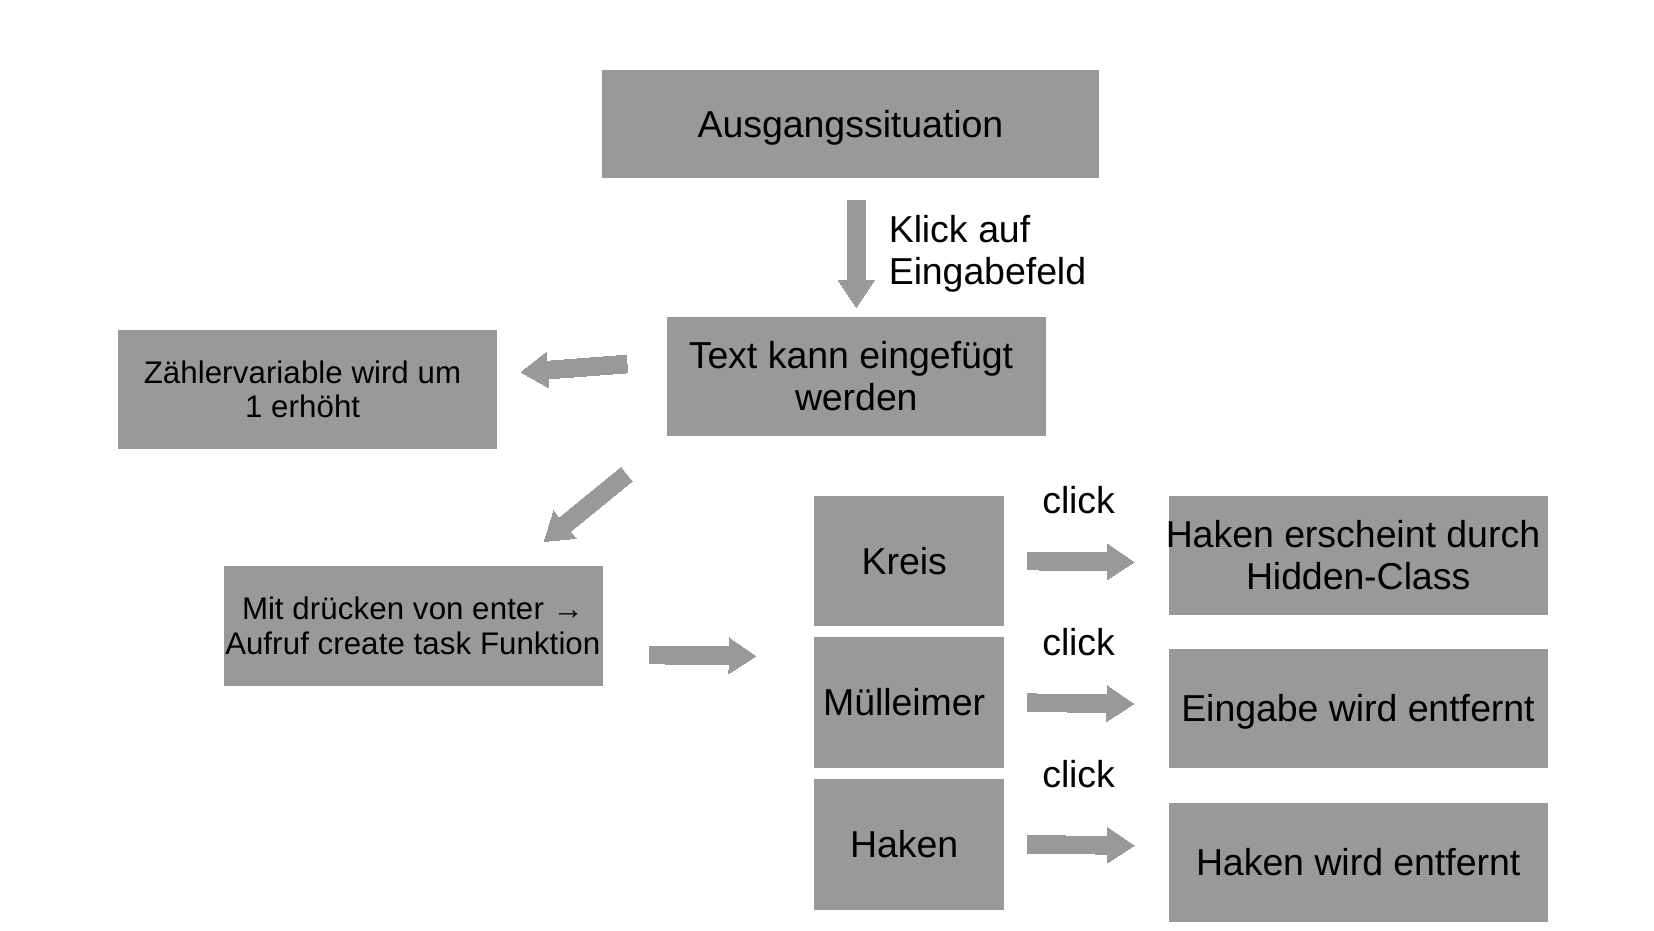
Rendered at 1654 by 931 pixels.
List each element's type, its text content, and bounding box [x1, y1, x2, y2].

text_box [838, 200, 874, 308]
text_box Klick auf Eingabefeld [874, 200, 1193, 300]
text_box Text kann eingefügt werden [667, 317, 1046, 436]
text_box Haken wird entfernt [1169, 803, 1548, 922]
text_box Mit drücken von enter → Aufruf create task Funktion [224, 566, 603, 686]
text_box [1027, 685, 1134, 722]
text_box Ausgangssituation [602, 70, 1099, 178]
text_box click [1027, 746, 1146, 804]
text_box Kreis [814, 496, 1004, 626]
text_box Eingabe wird entfernt [1169, 649, 1548, 768]
text_box [1027, 544, 1135, 580]
text_box click [1027, 472, 1146, 530]
text_box [521, 352, 628, 388]
text_box Haken erscheint durch Hidden-Class [1169, 496, 1548, 615]
text_box click [1027, 614, 1146, 671]
text_box Mülleimer [814, 637, 1004, 768]
text_box Zählervariable wird um 1 erhöht [118, 330, 497, 449]
text_box [1027, 827, 1135, 863]
text_box [649, 637, 756, 674]
text_box Haken [814, 779, 1004, 910]
text_box [544, 467, 633, 542]
